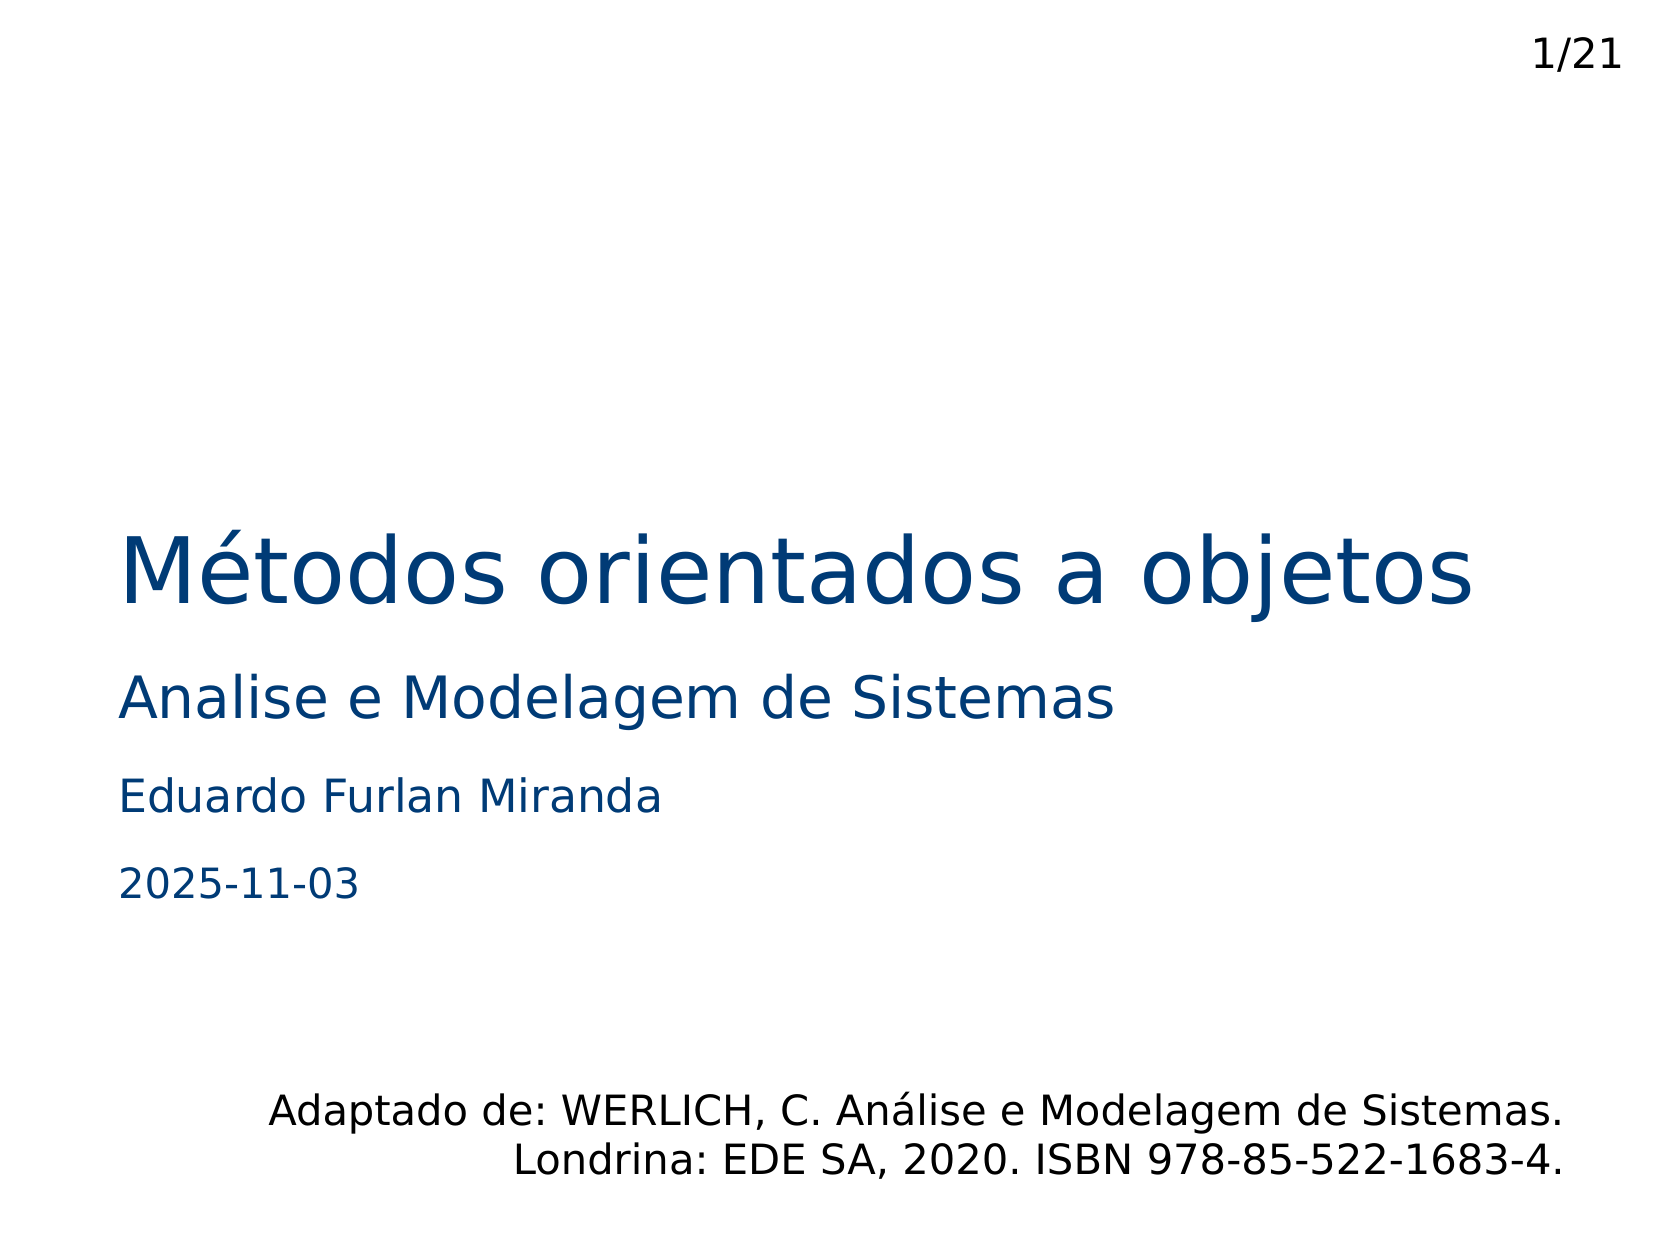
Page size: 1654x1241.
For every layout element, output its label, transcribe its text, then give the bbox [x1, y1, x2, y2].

list Adaptado de: WERLICH, C. Análise e Modelagem de Sistemas. Londrina: EDE SA, 2020. ISBN 978-85-522-1683-4. [253, 1086, 1565, 1211]
list Métodos orientados a objetos Analise e Modelagem de Sistemas Eduardo Furlan Miranda 2025-11-03 [118, 501, 1625, 1211]
